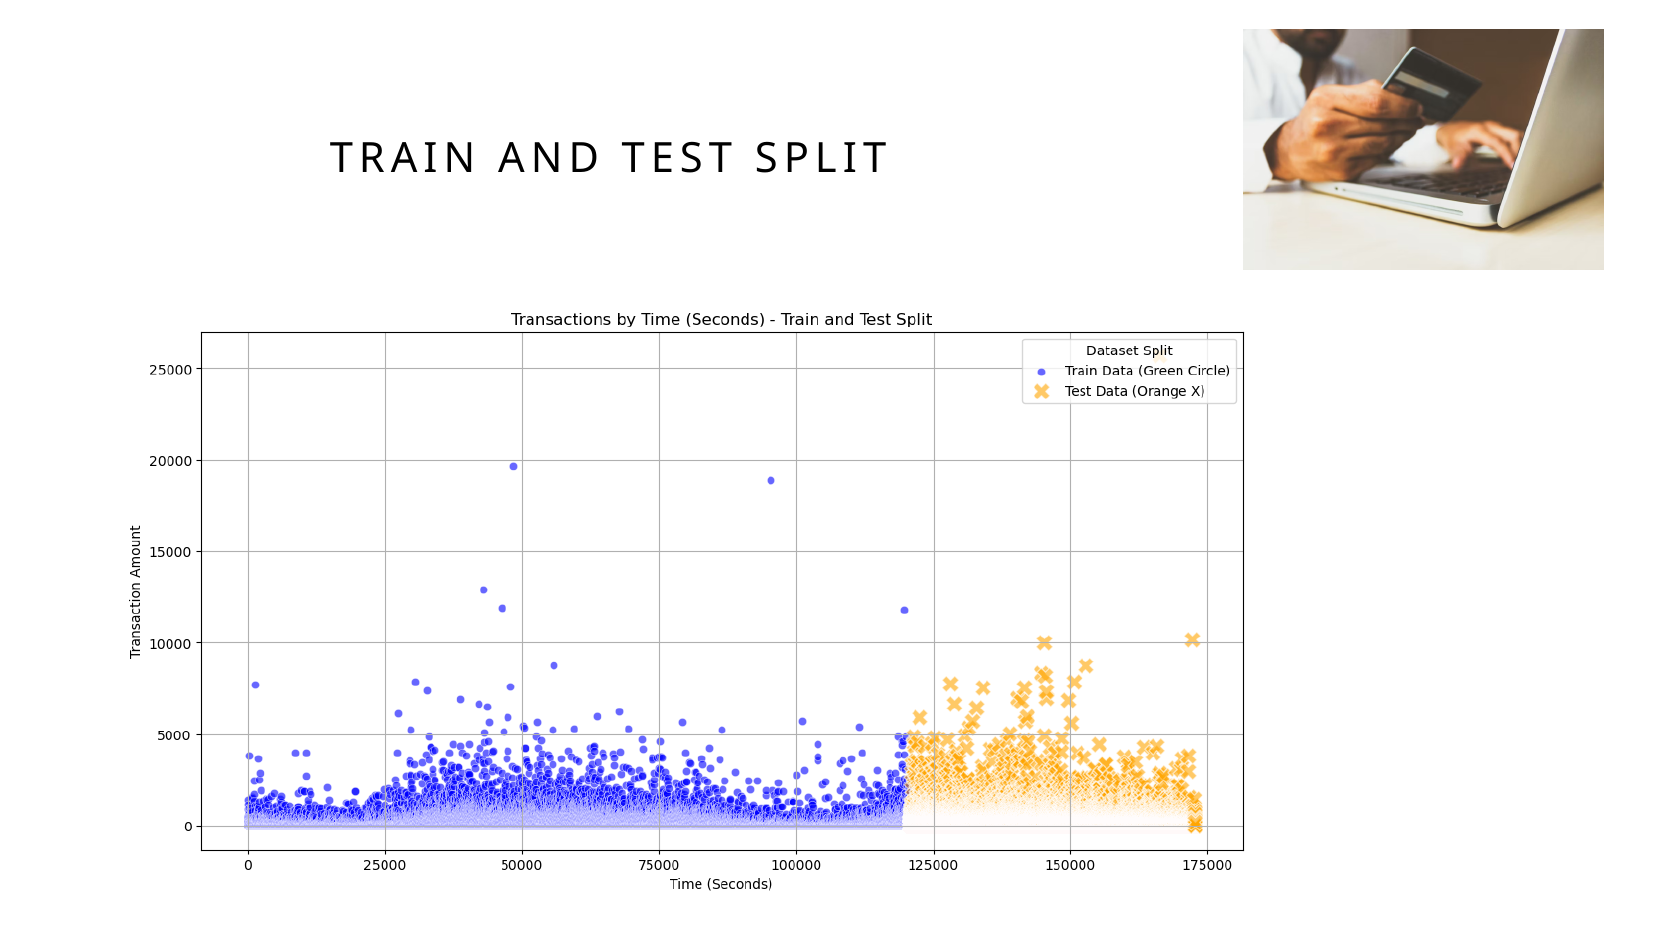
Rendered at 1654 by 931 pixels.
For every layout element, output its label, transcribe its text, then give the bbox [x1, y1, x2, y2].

picture [120, 303, 1251, 901]
text_box train and test split [315, 120, 1066, 182]
picture [1243, 29, 1604, 271]
